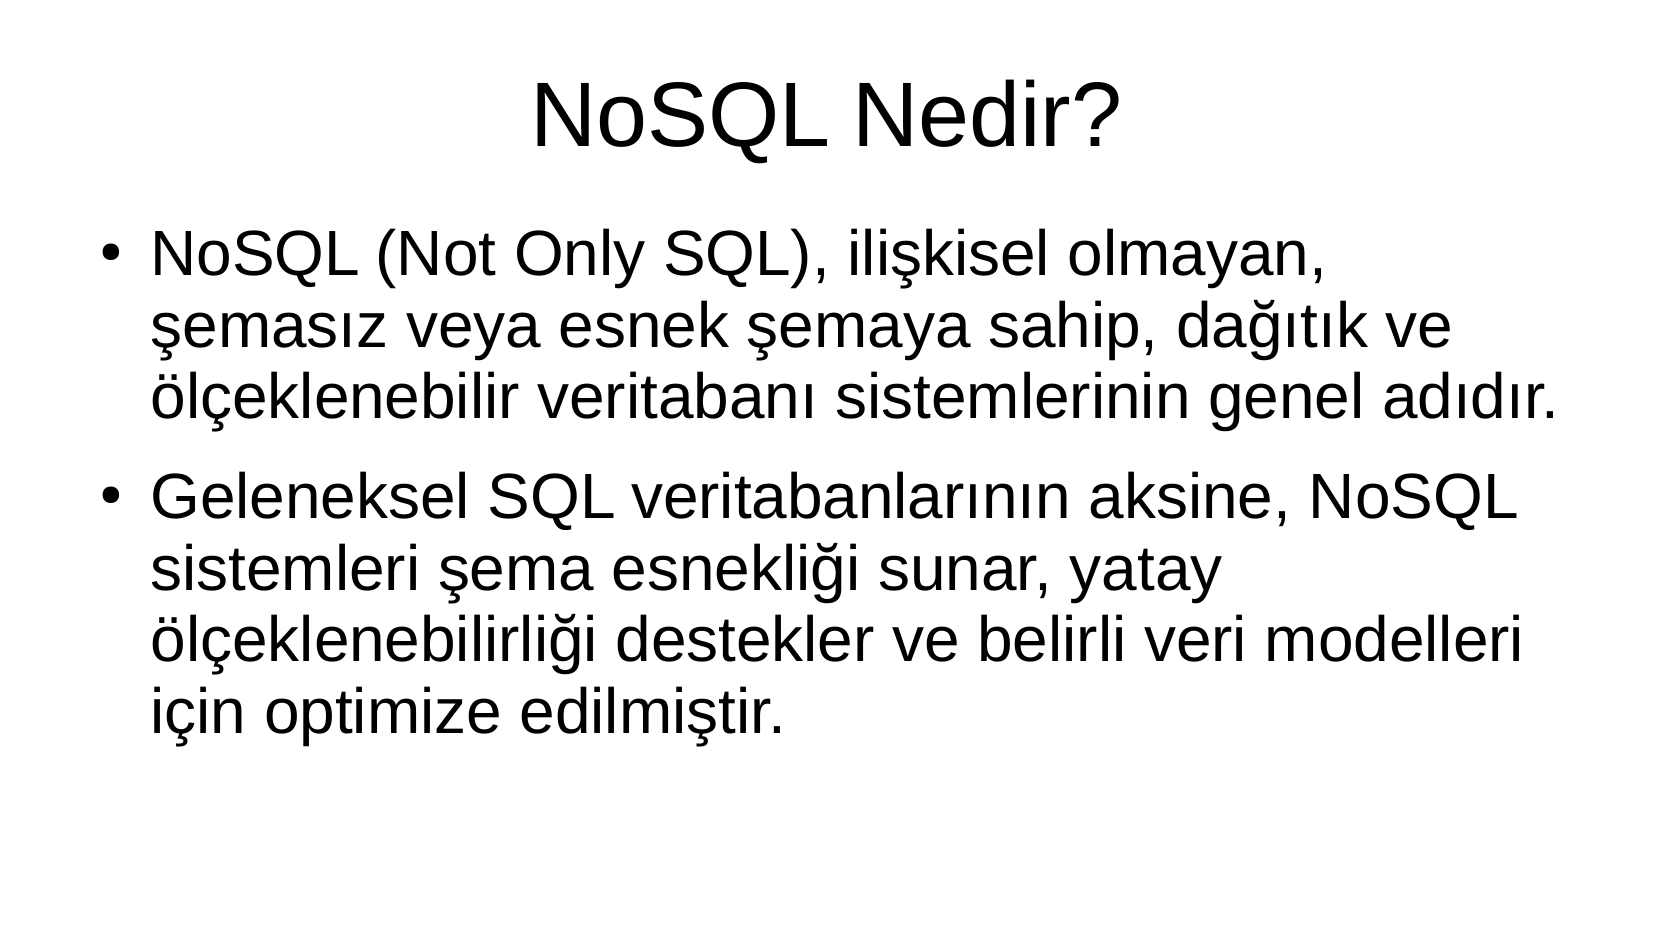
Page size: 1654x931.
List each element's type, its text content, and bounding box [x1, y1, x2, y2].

title NoSQL Nedir? [82, 37, 1571, 193]
list NoSQL (Not Only SQL), ilişkisel olmayan, şemasız veya esnek şemaya sahip, dağıtık ve ölçeklenebilir veritabanı sistemlerinin genel adıdır. Geleneksel SQL veritabanlarının aksine, NoSQL sistemleri şema esnekliği sunar, yatay ölçeklenebilirliği destekler ve belirli veri modelleri için optimize edilmiştir. [82, 217, 1571, 758]
